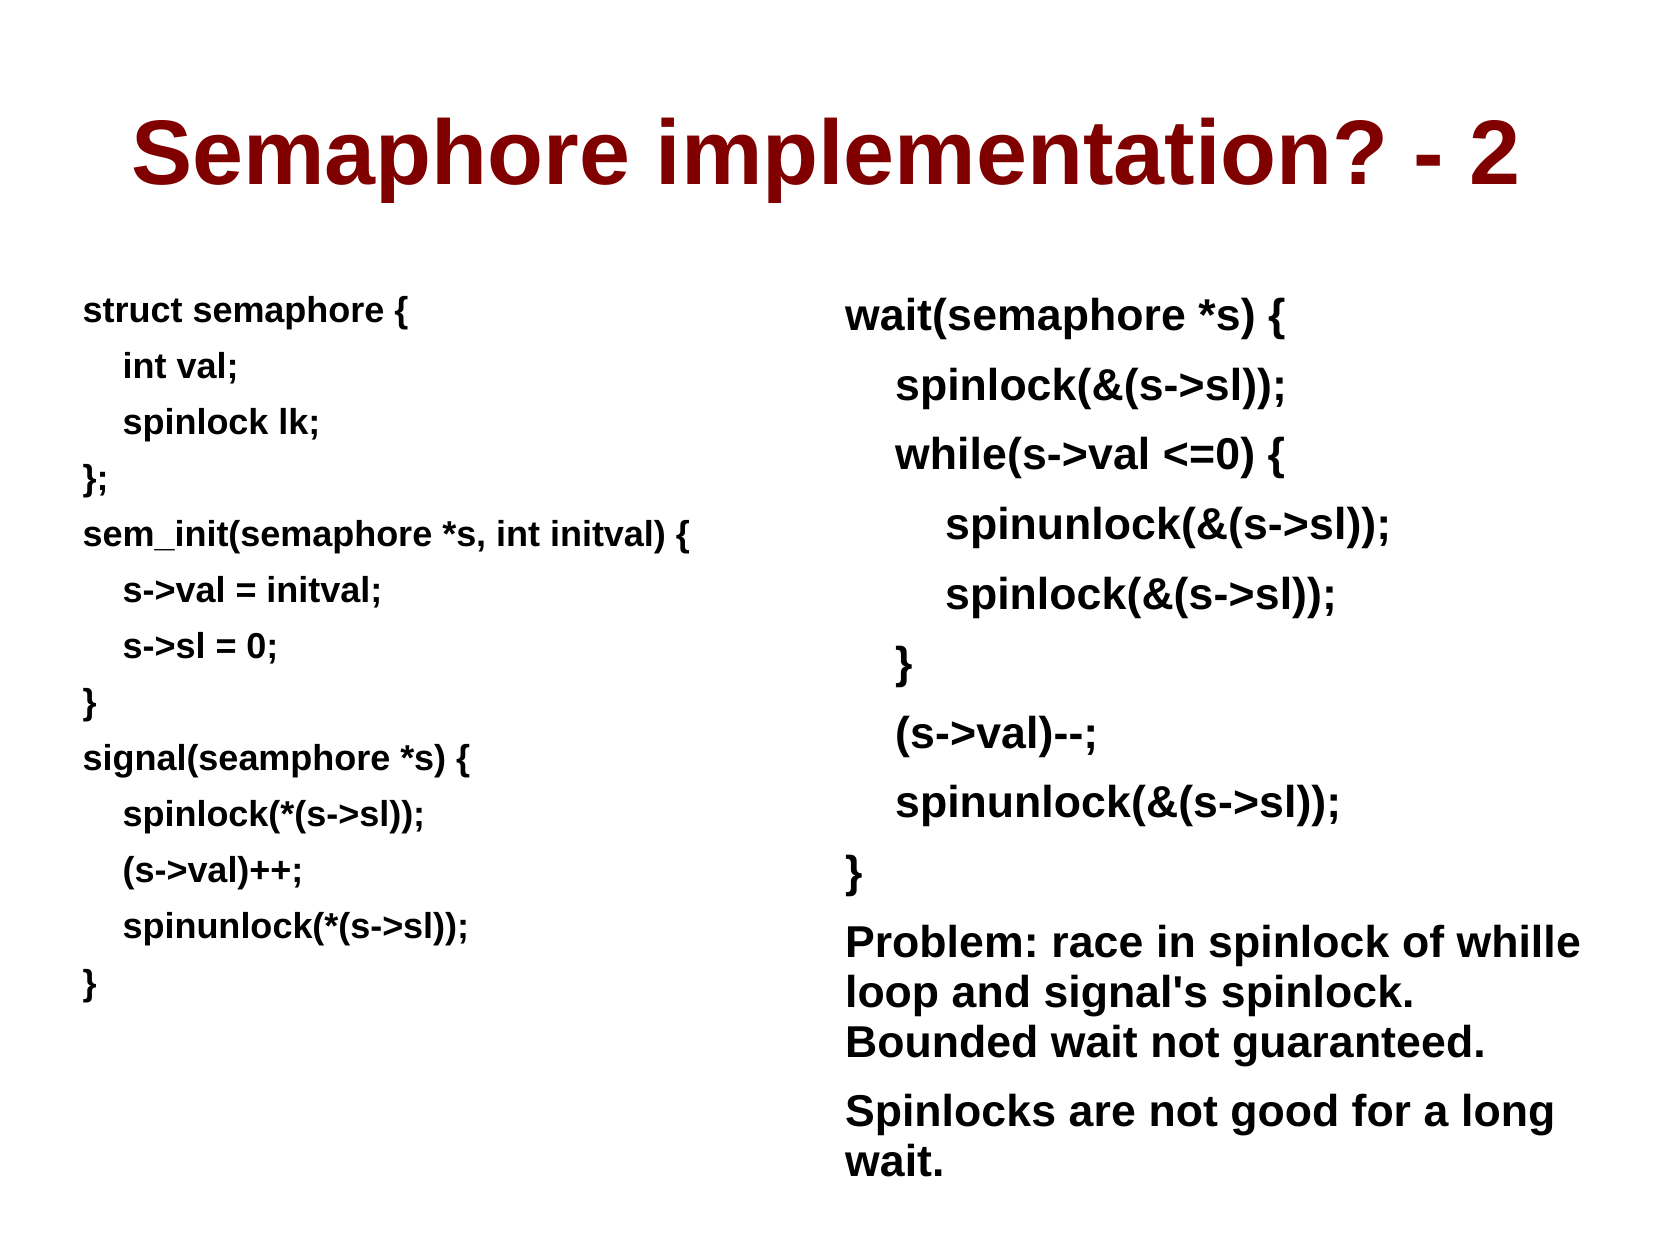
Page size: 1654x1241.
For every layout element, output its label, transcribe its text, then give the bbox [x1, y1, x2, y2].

list wait(semaphore *s) { spinlock(&(s->sl)); while(s->val <=0) { spinunlock(&(s->sl)); spinlock(&(s->sl)); } (s->val)--; spinunlock(&(s->sl)); } Problem: race in spinlock of whille loop and signal's spinlock. Bounded wait not guaranteed. Spinlocks are not good for a long wait. [845, 290, 1595, 1193]
list struct semaphore { int val; spinlock lk; }; sem_init(semaphore *s, int initval) { s->val = initval; s->sl = 0; } signal(seamphore *s) { spinlock(*(s->sl)); (s->val)++; spinunlock(*(s->sl)); } [82, 290, 809, 1010]
title Semaphore implementation? - 2 [82, 49, 1571, 257]
